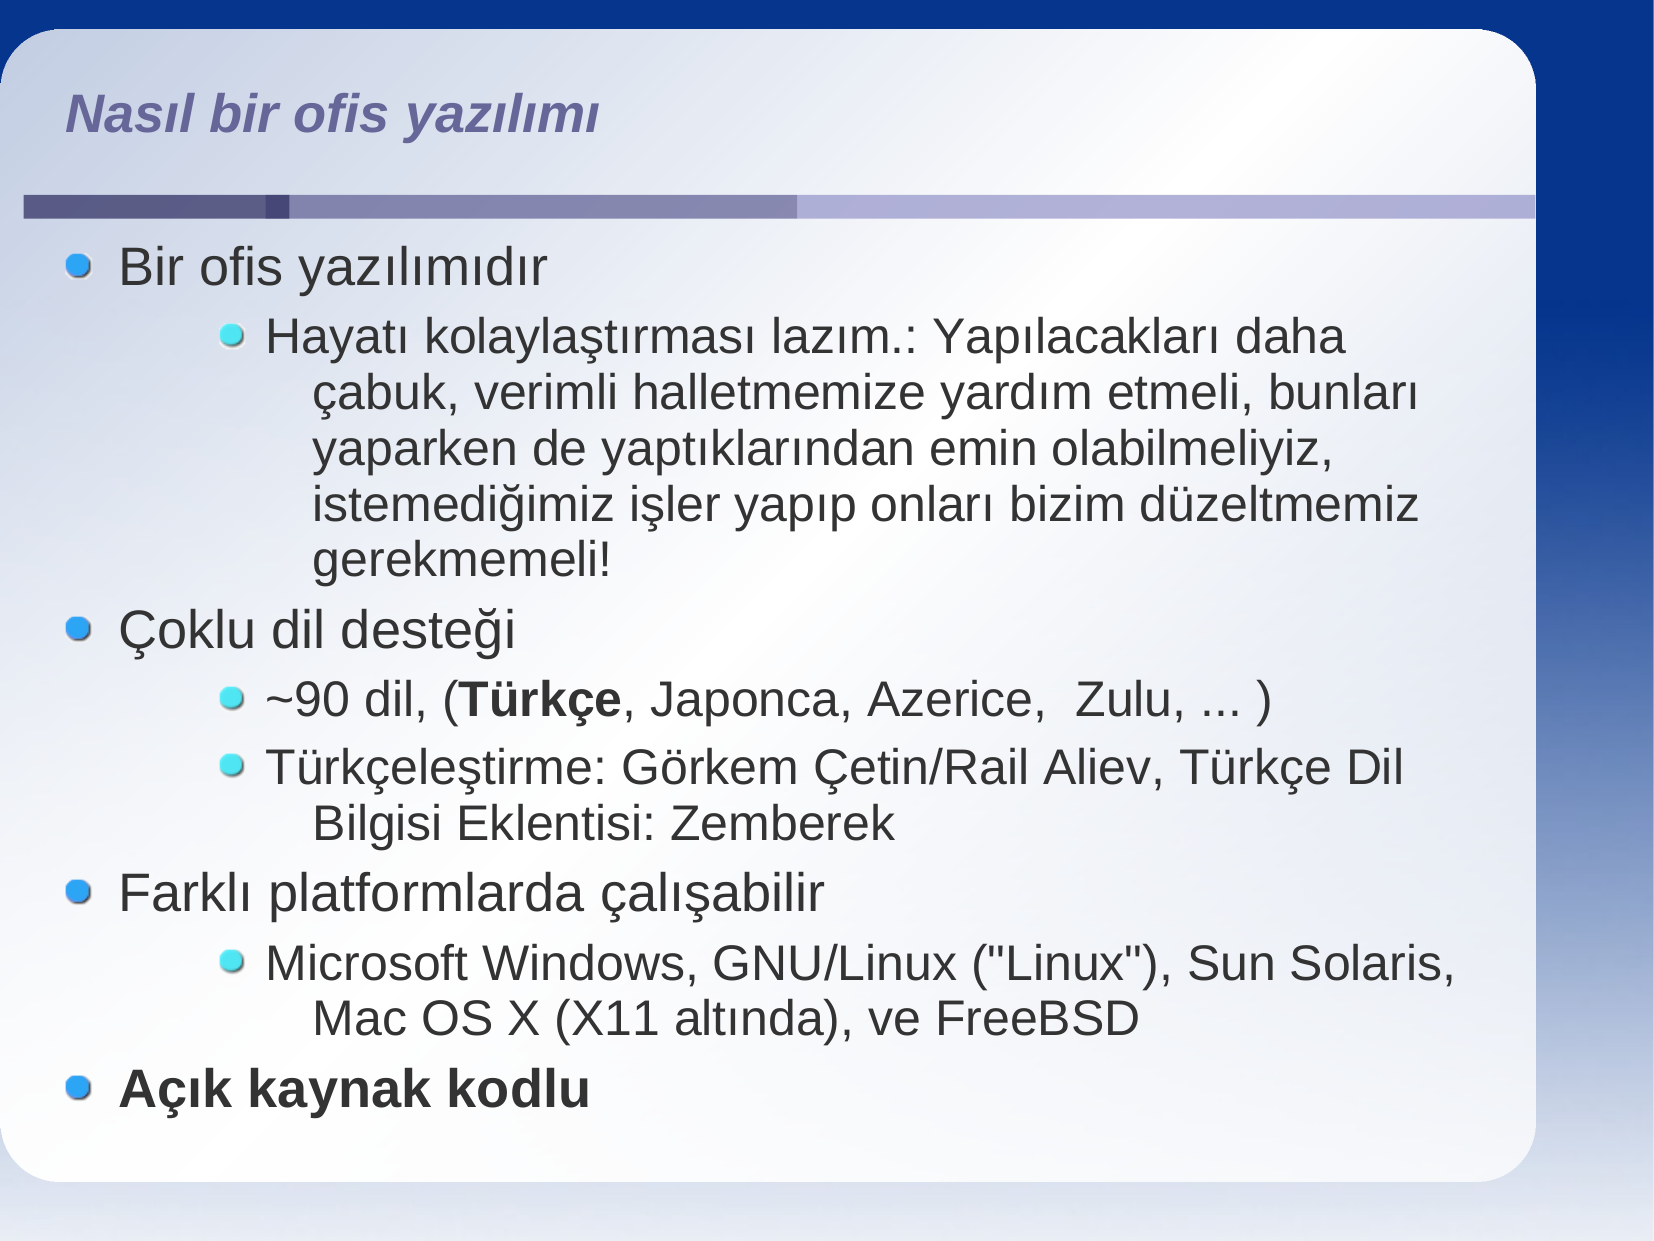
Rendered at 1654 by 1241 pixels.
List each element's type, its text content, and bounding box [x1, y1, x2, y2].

picture [0, 0, 1654, 1241]
title Nasıl bir ofis yazılımı [29, 49, 1506, 178]
list Bir ofis yazılımıdır Hayatı kolaylaştırması lazım.: Yapılacakları daha çabuk, verimli halletmemize yardım etmeli, bunları yaparken de yaptıklarından emin olabilmeliyiz, istemediğimiz işler yapıp onları bizim düzeltmemiz gerekmemeli! Çoklu dil desteği ~90 dil, (Türkçe, Japonca, Azerice, Zulu, ... ) Türkçeleştirme: Görkem Çetin/Rail Aliev, Türkçe Dil Bilgisi Eklentisi: Zemberek Farklı platformlarda çalışabilir Microsoft Windows, GNU/Linux ("Linux"), Sun Solaris, Mac OS X (X11 altında), ve FreeBSD Açık kaynak kodlu [29, 236, 1506, 1155]
